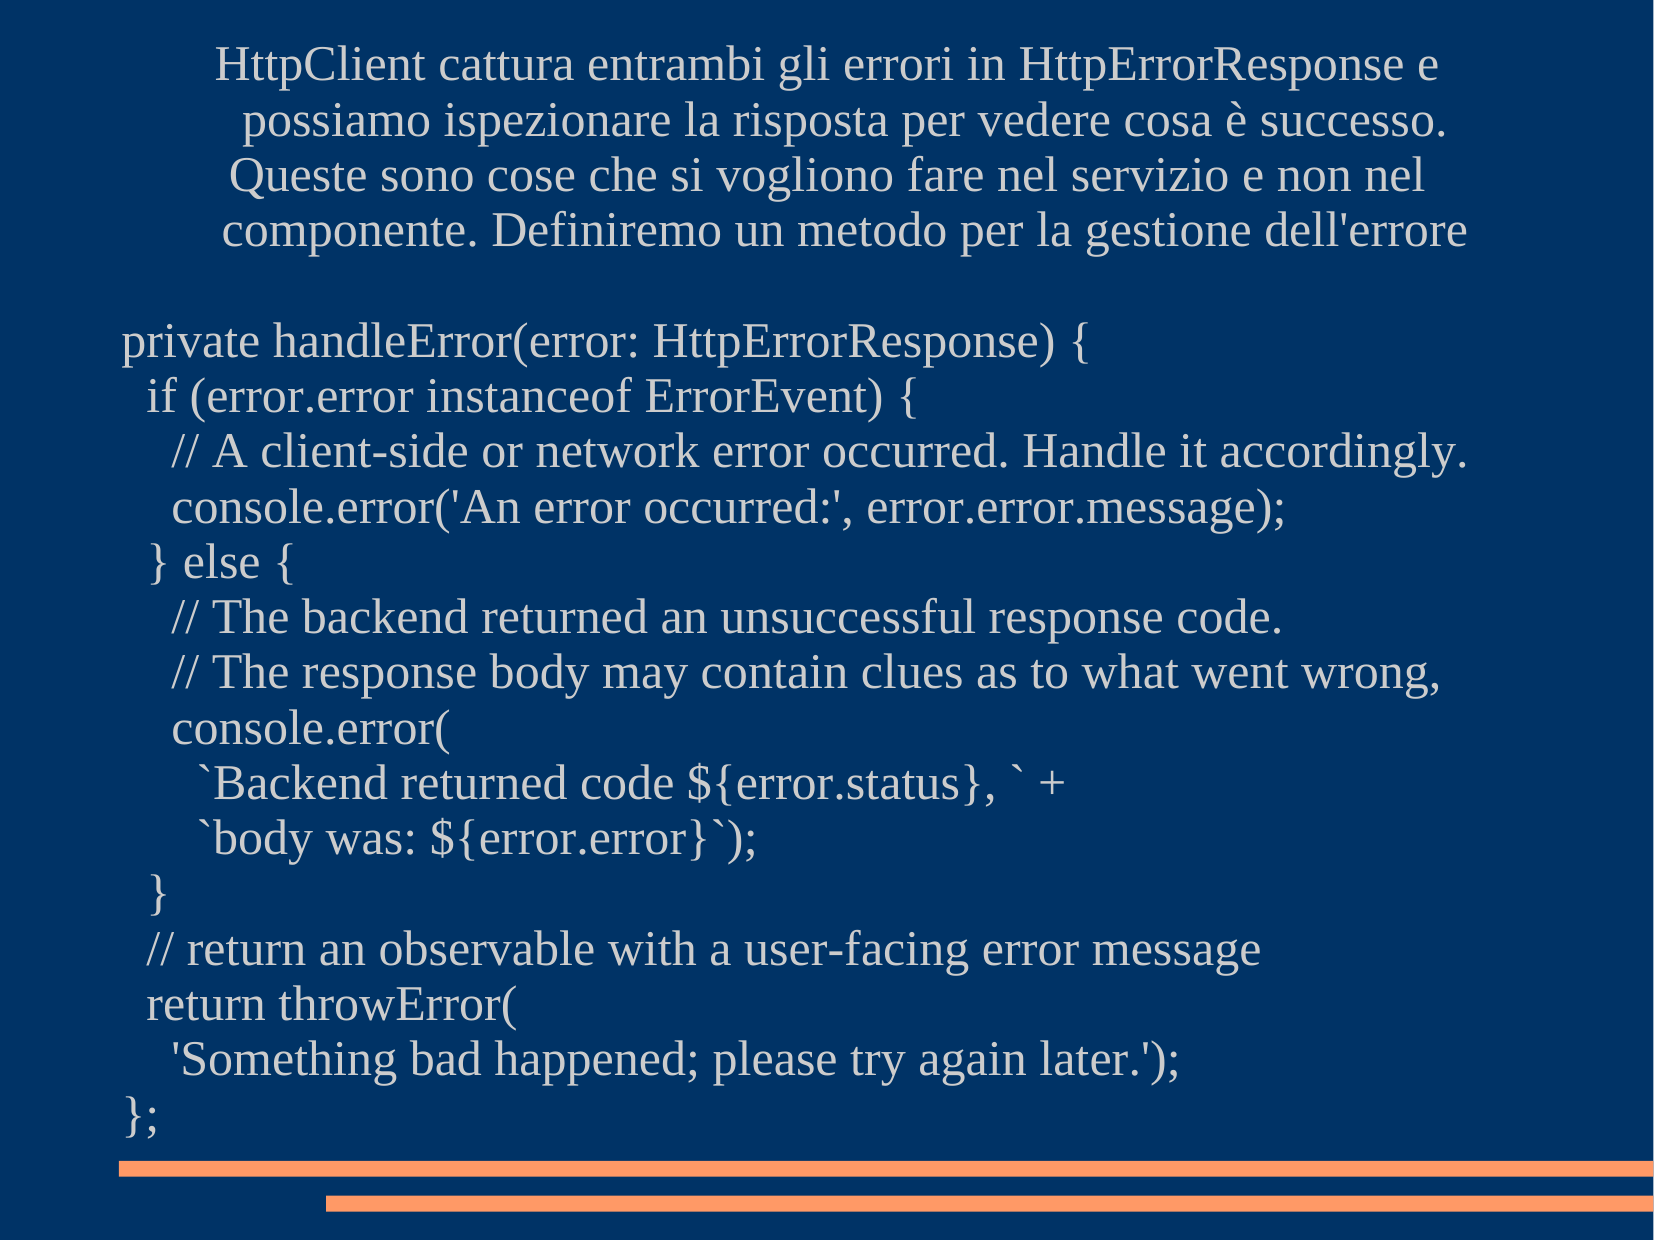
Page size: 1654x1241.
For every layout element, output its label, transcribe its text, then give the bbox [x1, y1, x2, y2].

subtitle HttpClient cattura entrambi gli errori in HttpErrorResponse e possiamo ispezionare la risposta per vedere cosa è successo. Queste sono cose che si vogliono fare nel servizio e non nel componente. Definiremo un metodo per la gestione dell'errore private handleError(error: HttpErrorResponse) { if (error.error instanceof ErrorEvent) { // A client-side or network error occurred. Handle it accordingly. console.error('An error occurred:', error.error.message); } else { // The backend returned an unsuccessful response code. // The response body may contain clues as to what went wrong, console.error( `Backend returned code ${error.status}, ` + `body was: ${error.error}`); } // return an observable with a user-facing error message return throwError( 'Something bad happened; please try again later.'); }; [121, 26, 1534, 1152]
